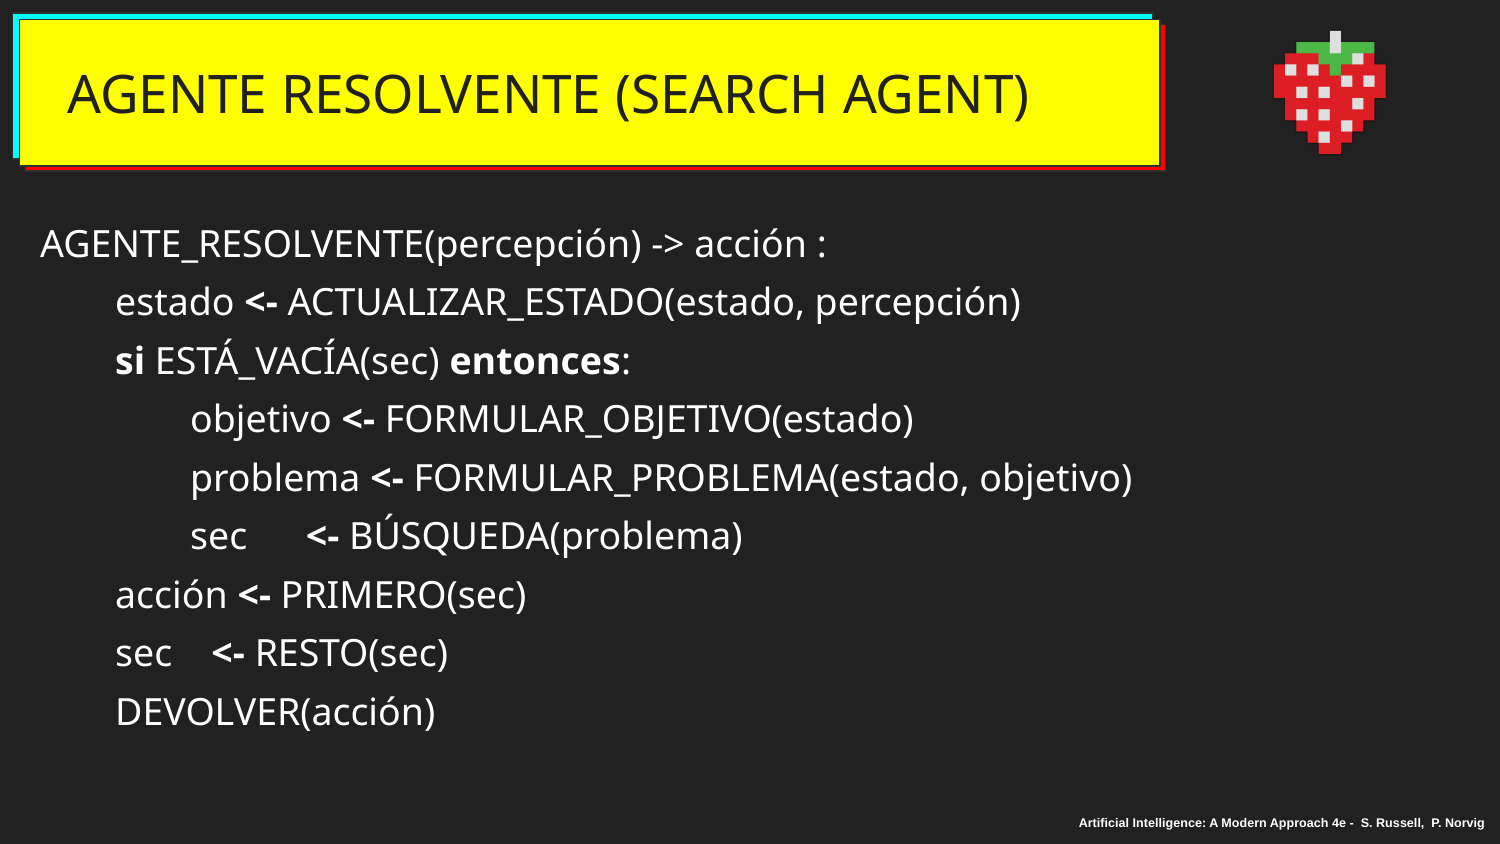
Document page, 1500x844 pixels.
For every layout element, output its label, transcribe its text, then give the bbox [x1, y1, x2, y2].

text_box AGENTE_RESOLVENTE(percepción) -> acción : estado <- ACTUALIZAR_ESTADO(estado, percepción) si ESTÁ_VACÍA(sec) entonces: objetivo <- FORMULAR_OBJETIVO(estado) problema <- FORMULAR_PROBLEMA(estado, objetivo) sec <- BÚSQUEDA(problema) acción <- PRIMERO(sec) sec <- RESTO(sec) DEVOLVER(acción) [25, 191, 1414, 792]
text_box [12, 12, 1166, 171]
title AGENTE RESOLVENTE (SEARCH AGENT) [52, 45, 1145, 140]
picture [1272, 29, 1387, 156]
text_box Artificial Intelligence: A Modern Approach 4e - S. Russell, P. Norvig [897, 798, 1500, 844]
